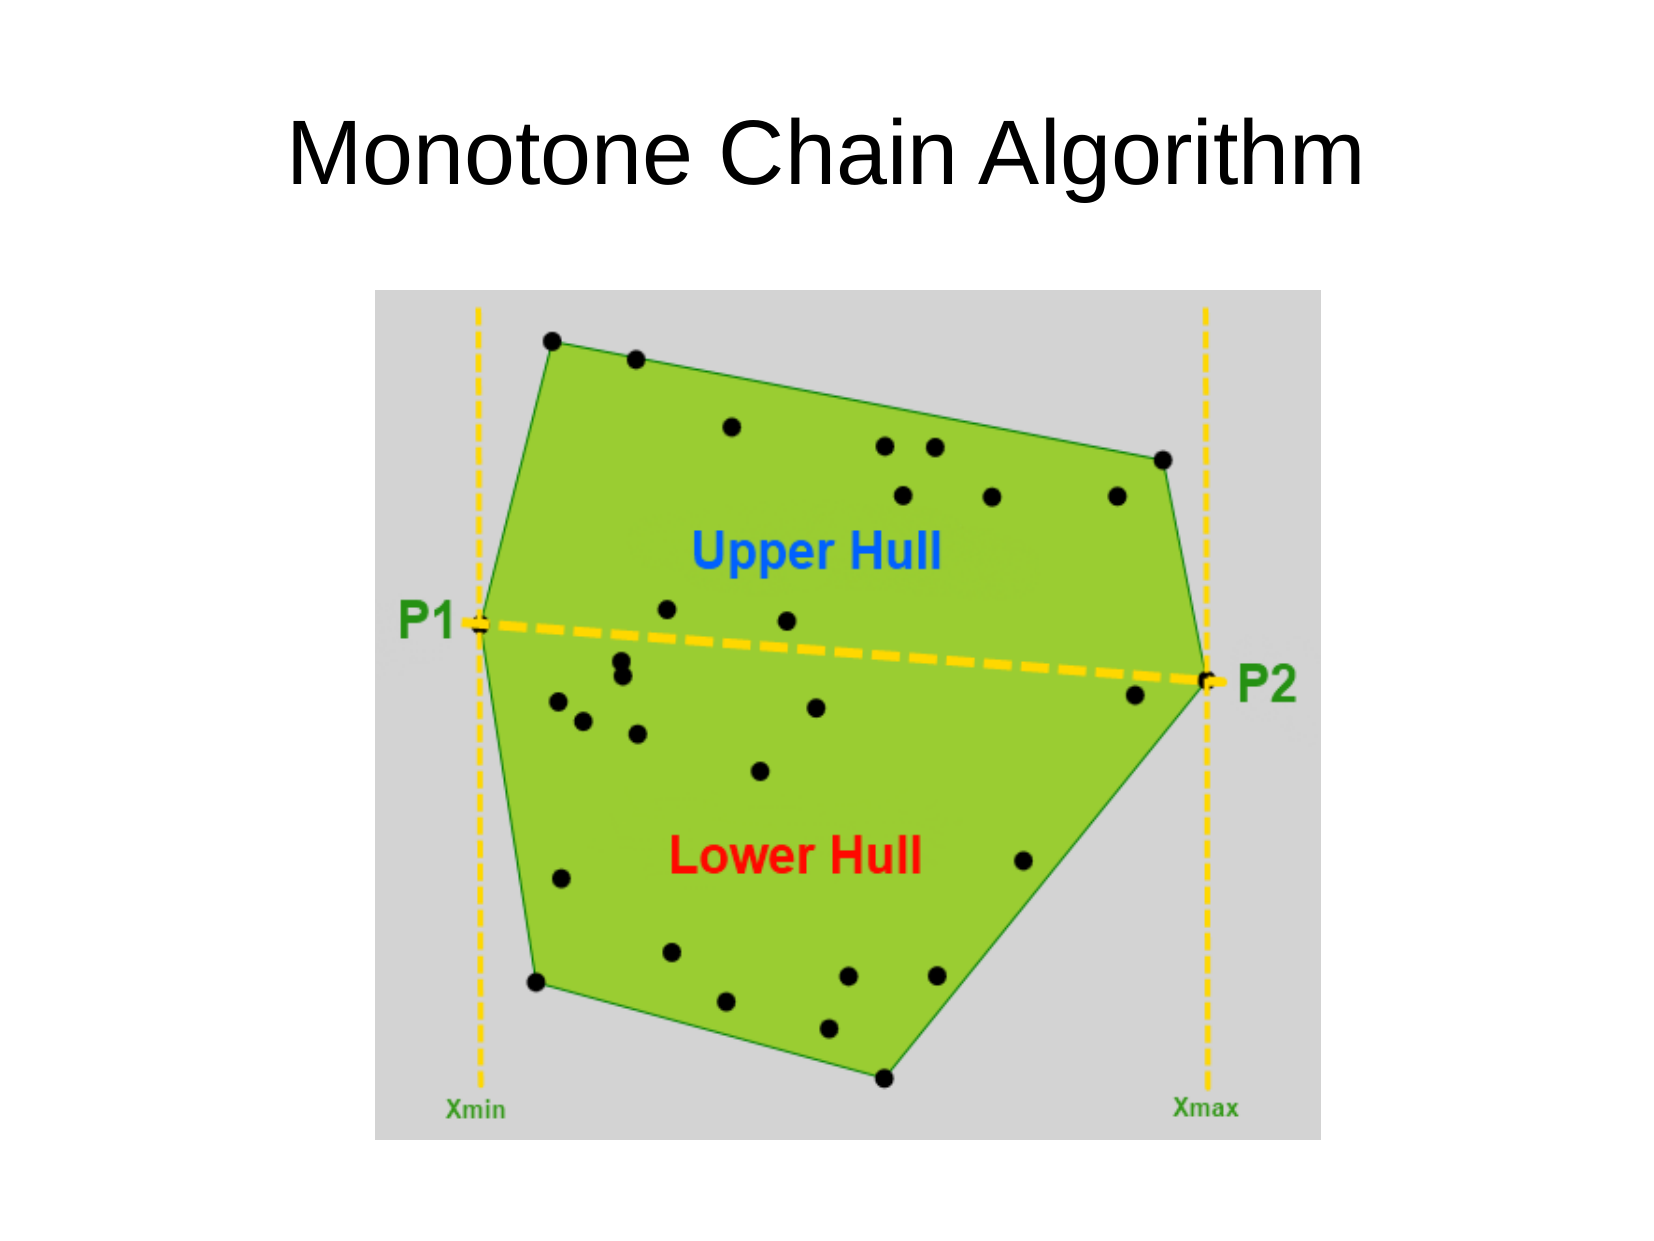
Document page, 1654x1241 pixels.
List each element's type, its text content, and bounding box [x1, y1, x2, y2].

picture [375, 290, 1321, 1141]
title Monotone Chain Algorithm [82, 49, 1571, 257]
